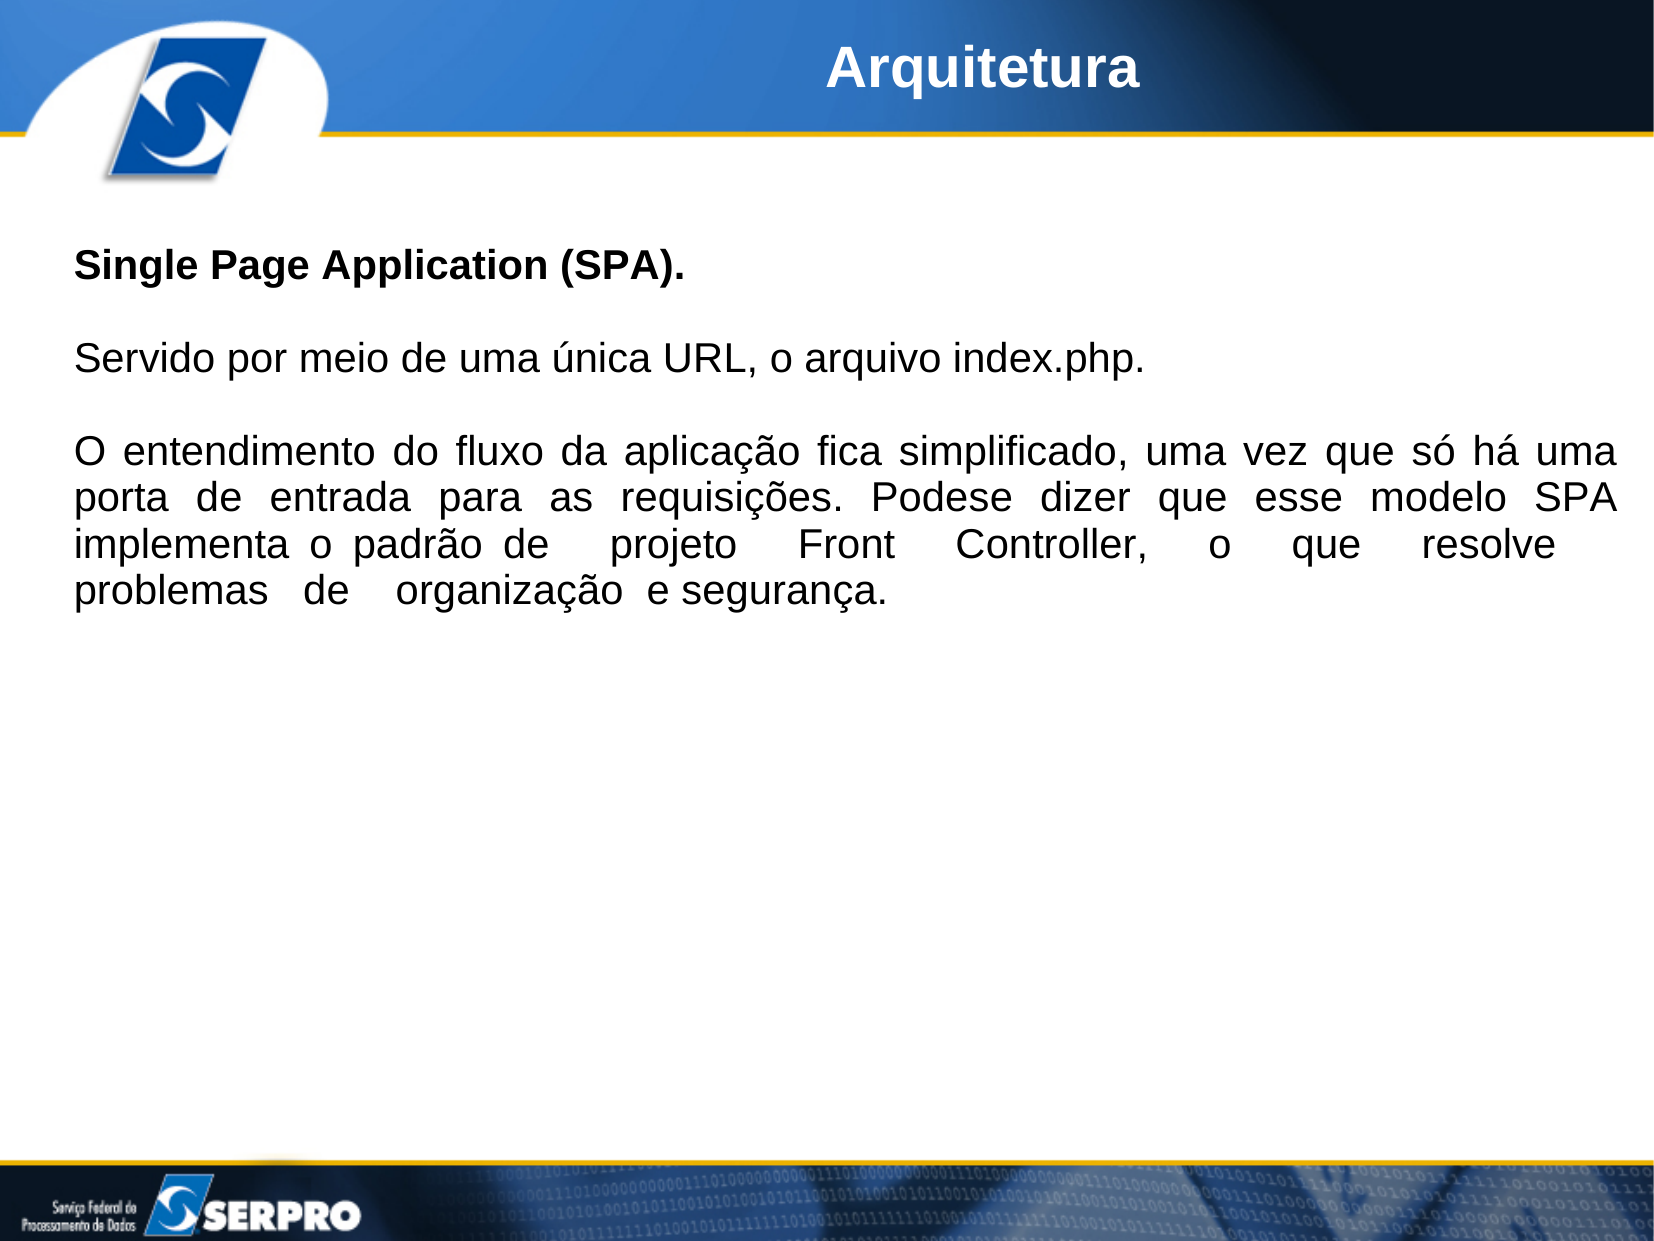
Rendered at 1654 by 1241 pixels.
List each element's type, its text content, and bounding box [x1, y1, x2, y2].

title Arquitetura [362, 32, 1604, 102]
picture [0, 0, 1654, 1241]
text_box Single Page Application (SPA). Servido por meio de uma única URL, o arquivo index.php. O entendimento do fluxo da aplicação fica simplificado, uma vez que só há uma porta de entrada para as requisições. Pode­se dizer que esse modelo SPA implementa o padrão de projeto Front Controller, o que resolve problemas de organização e segurança. [59, 234, 1633, 1004]
